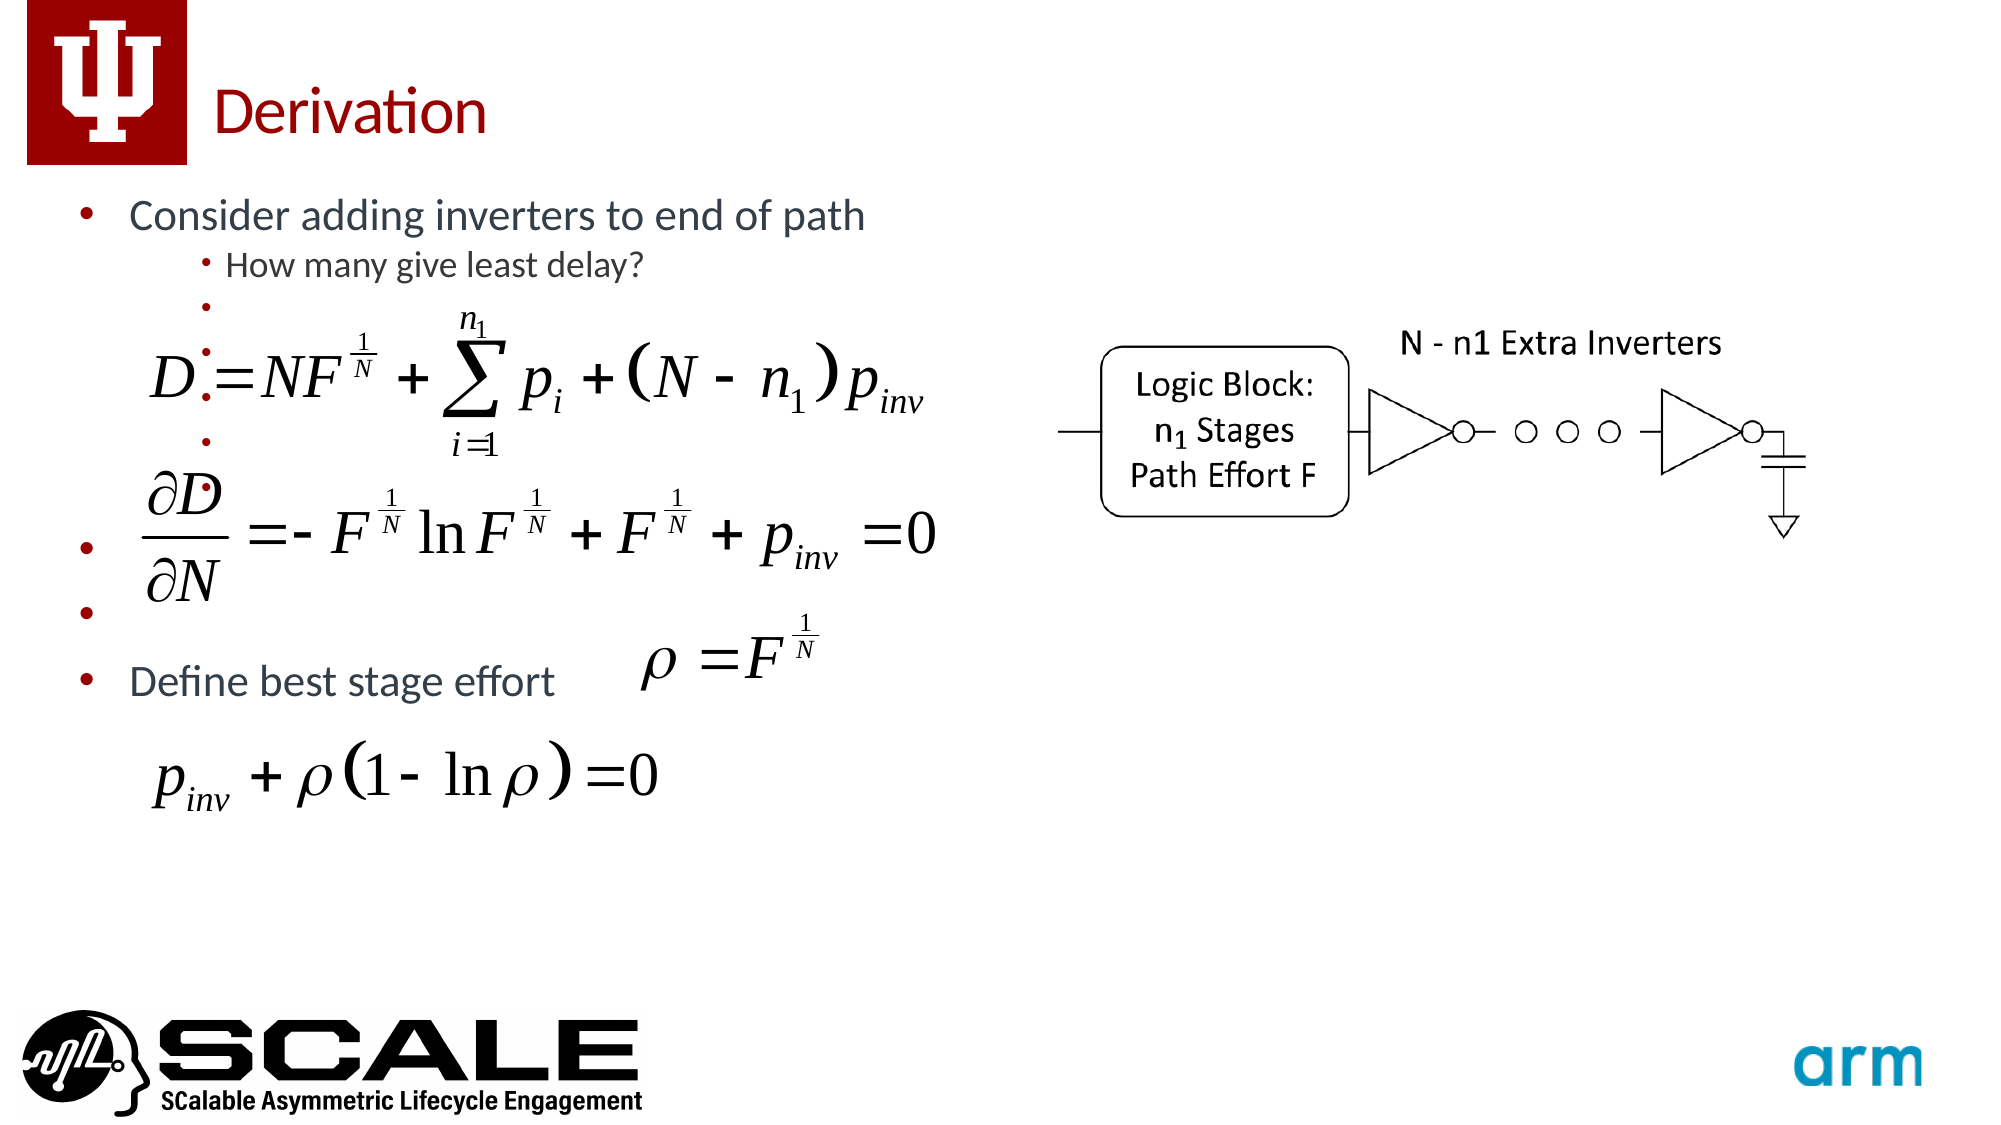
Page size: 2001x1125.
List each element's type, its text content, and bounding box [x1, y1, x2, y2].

chart [144, 737, 662, 823]
title Derivation [213, 78, 1922, 186]
list Consider adding inverters to end of path How many give least delay? Define best stage effort [78, 185, 1924, 941]
chart [138, 297, 941, 698]
picture [1052, 297, 1818, 541]
